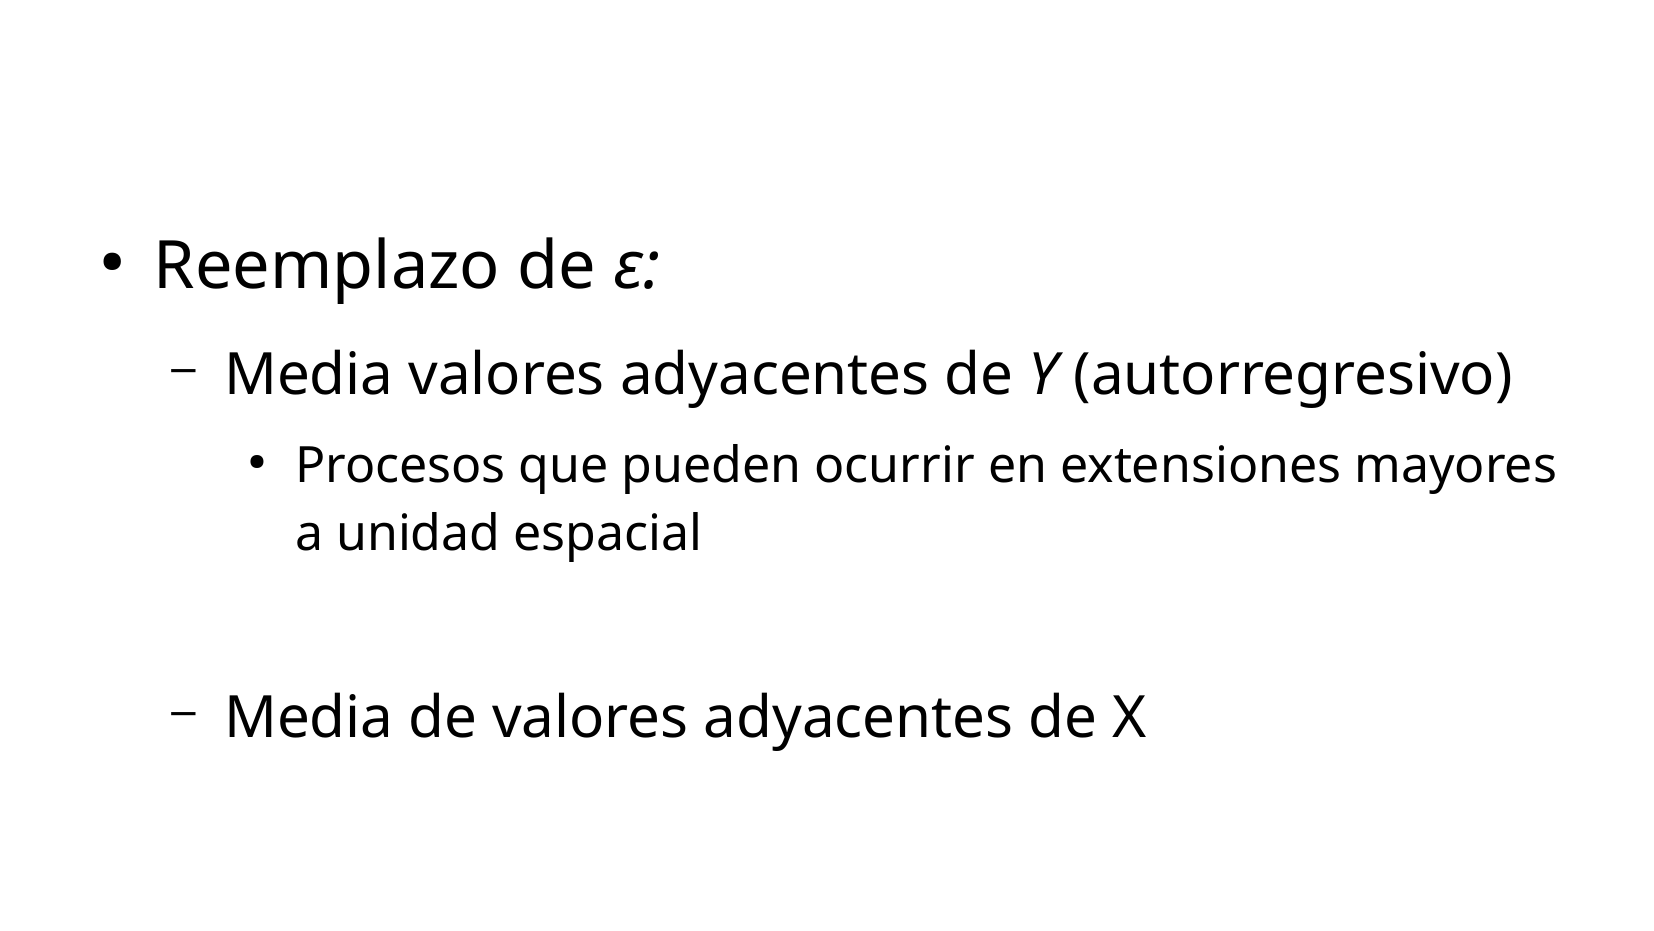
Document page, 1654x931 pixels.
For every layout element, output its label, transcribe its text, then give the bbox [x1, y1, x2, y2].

list Reemplazo de ε: Media valores adyacentes de Y (autorregresivo) Procesos que pueden ocurrir en extensiones mayores a unidad espacial Media de valores adyacentes de X [82, 217, 1571, 758]
